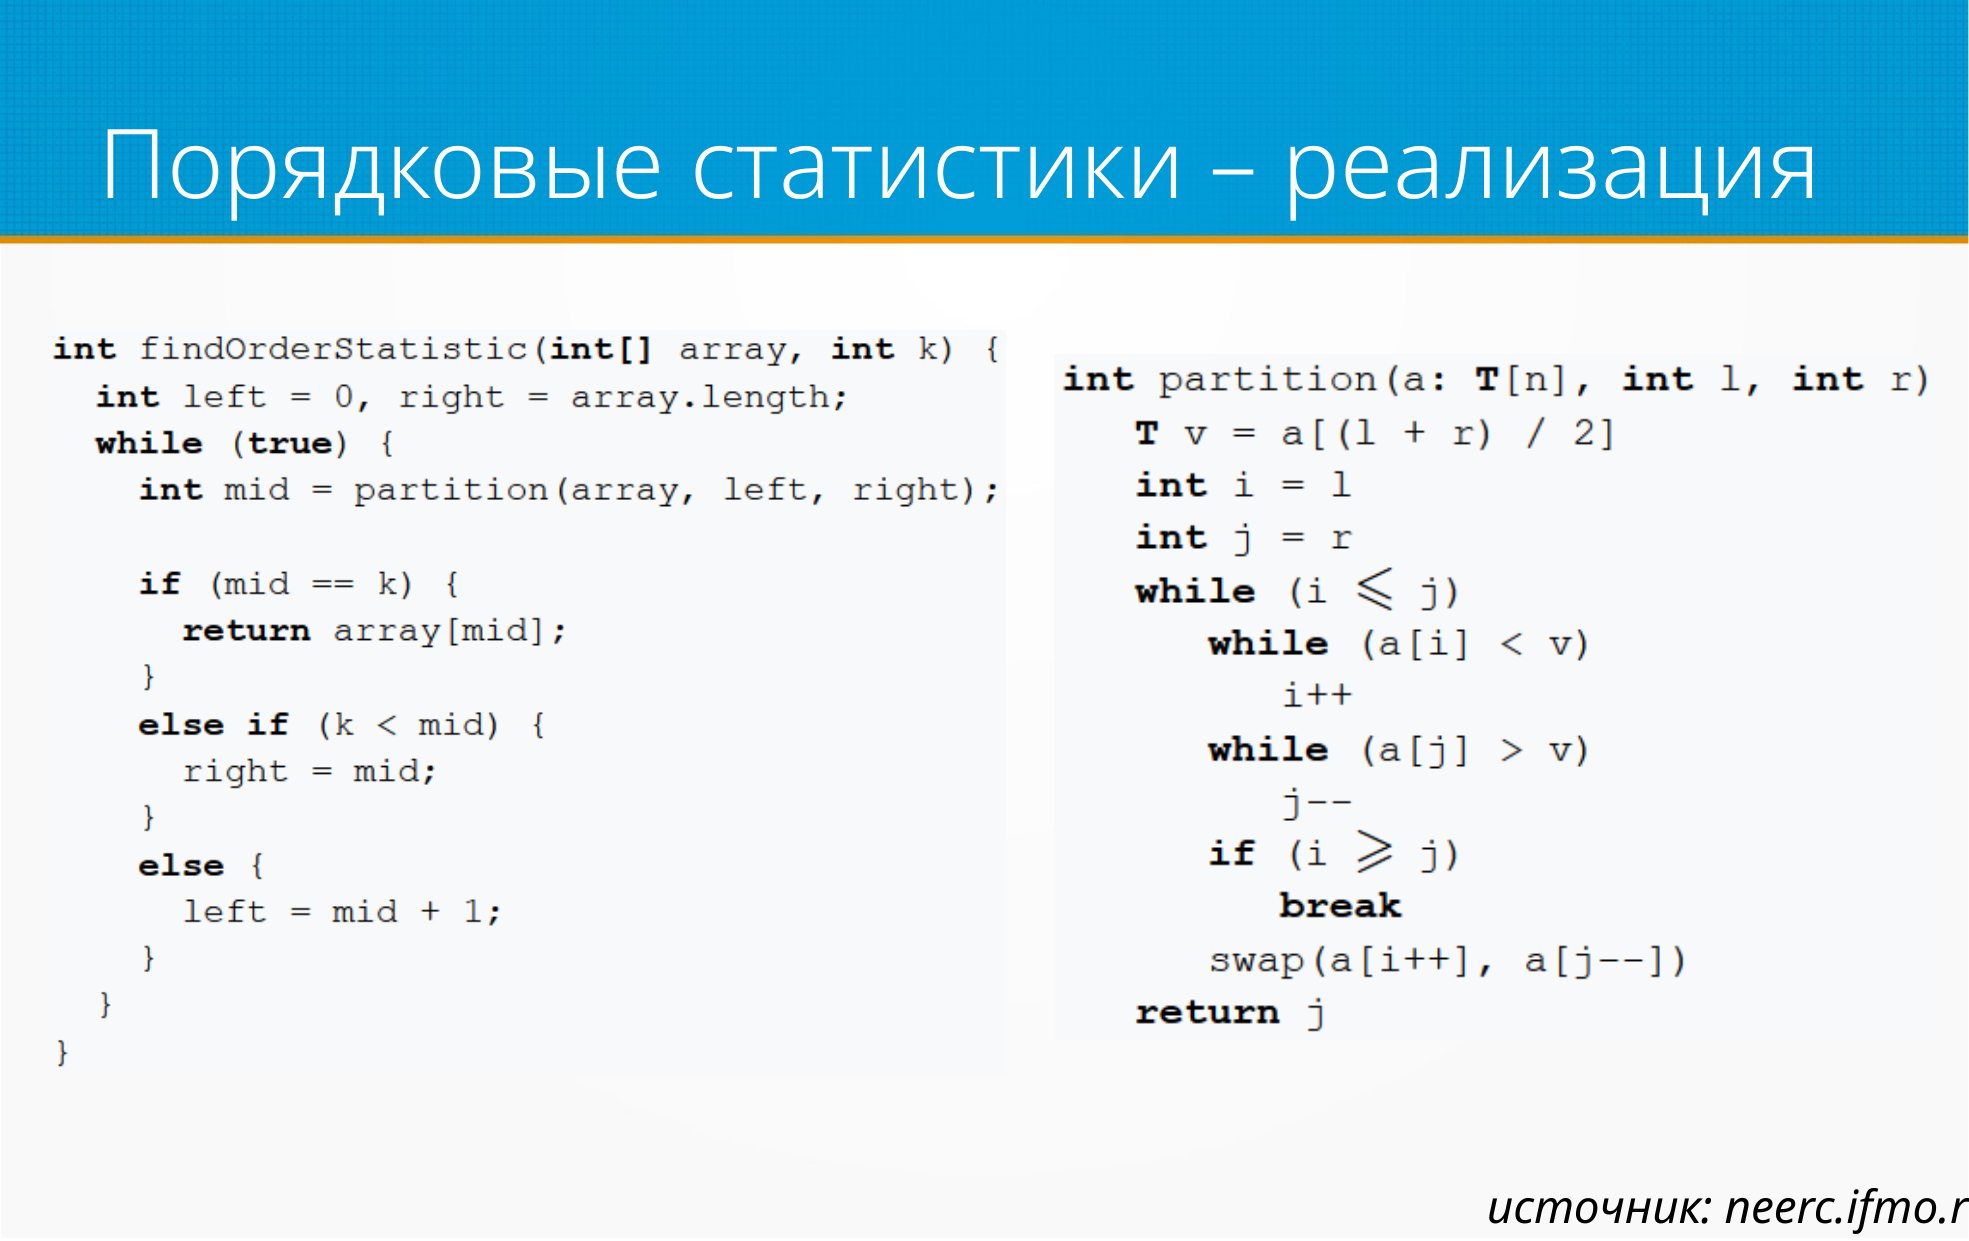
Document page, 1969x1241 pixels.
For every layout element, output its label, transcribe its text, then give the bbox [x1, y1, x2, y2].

text_box источник: neerc.ifmo.ru [1480, 1170, 1969, 1241]
title Порядковые статистики – реализация [98, 19, 1870, 227]
picture [0, 233, 1969, 1241]
